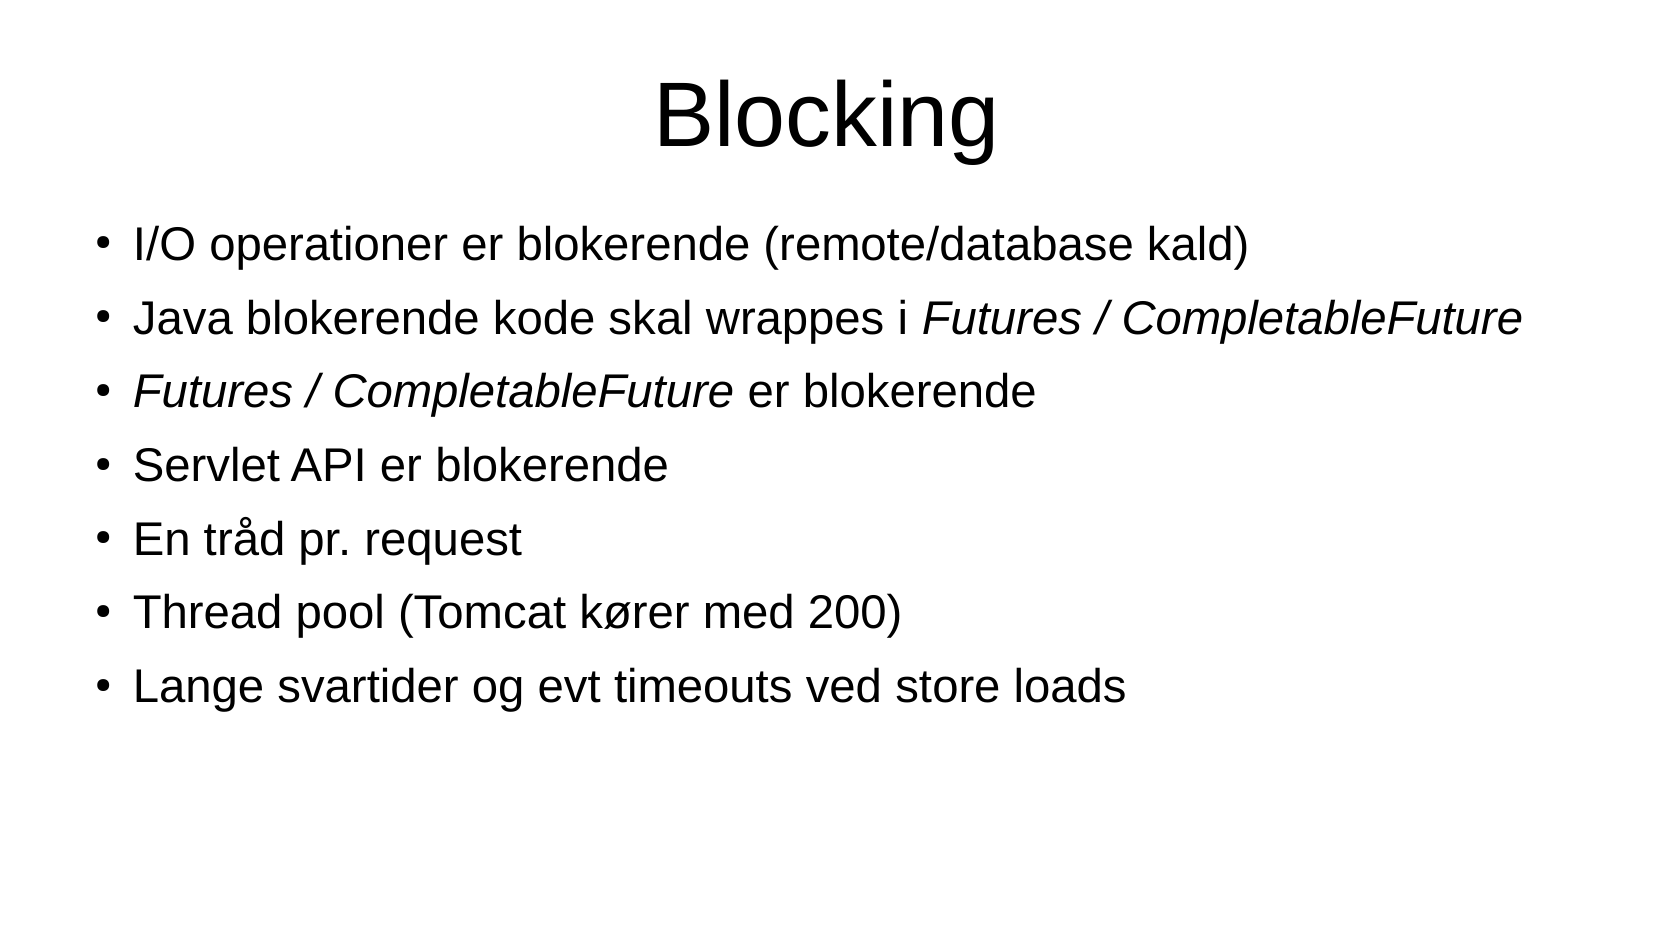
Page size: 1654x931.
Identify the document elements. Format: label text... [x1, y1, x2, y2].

title Blocking [82, 37, 1571, 193]
list I/O operationer er blokerende (remote/database kald) Java blokerende kode skal wrappes i Futures / CompletableFuture Futures / CompletableFuture er blokerende Servlet API er blokerende En tråd pr. request Thread pool (Tomcat kører med 200) Lange svartider og evt timeouts ved store loads [82, 217, 1571, 758]
